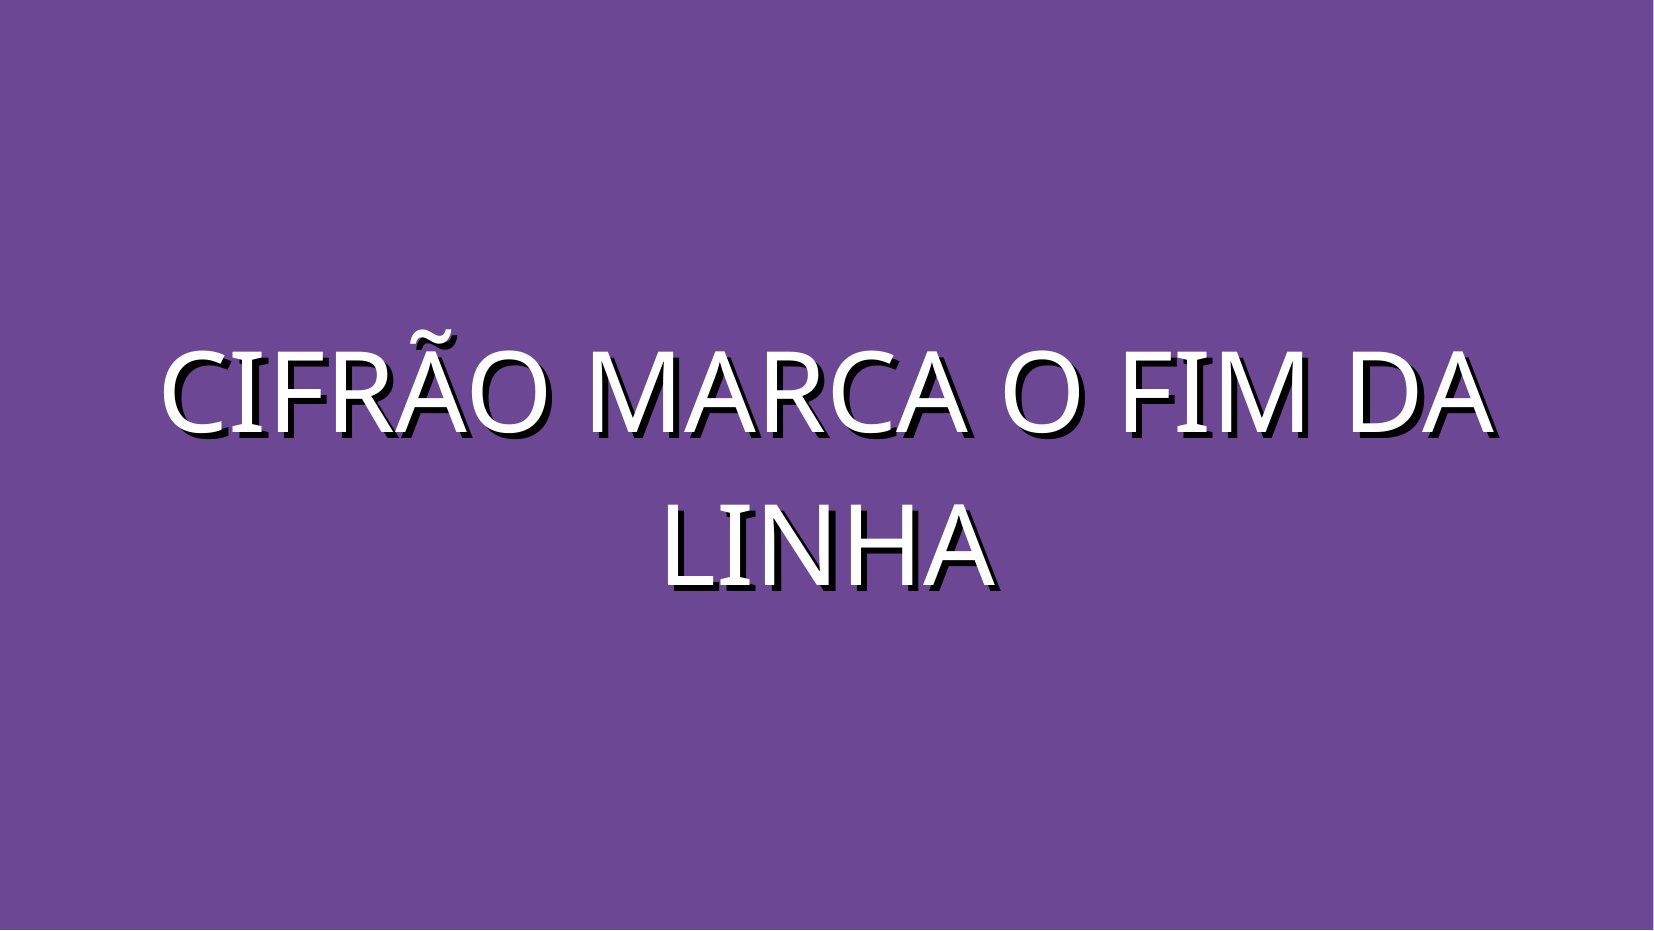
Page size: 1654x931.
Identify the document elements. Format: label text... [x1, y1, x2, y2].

subtitle CIFRÃO MARCA O FIM DA LINHA [82, 105, 1571, 826]
